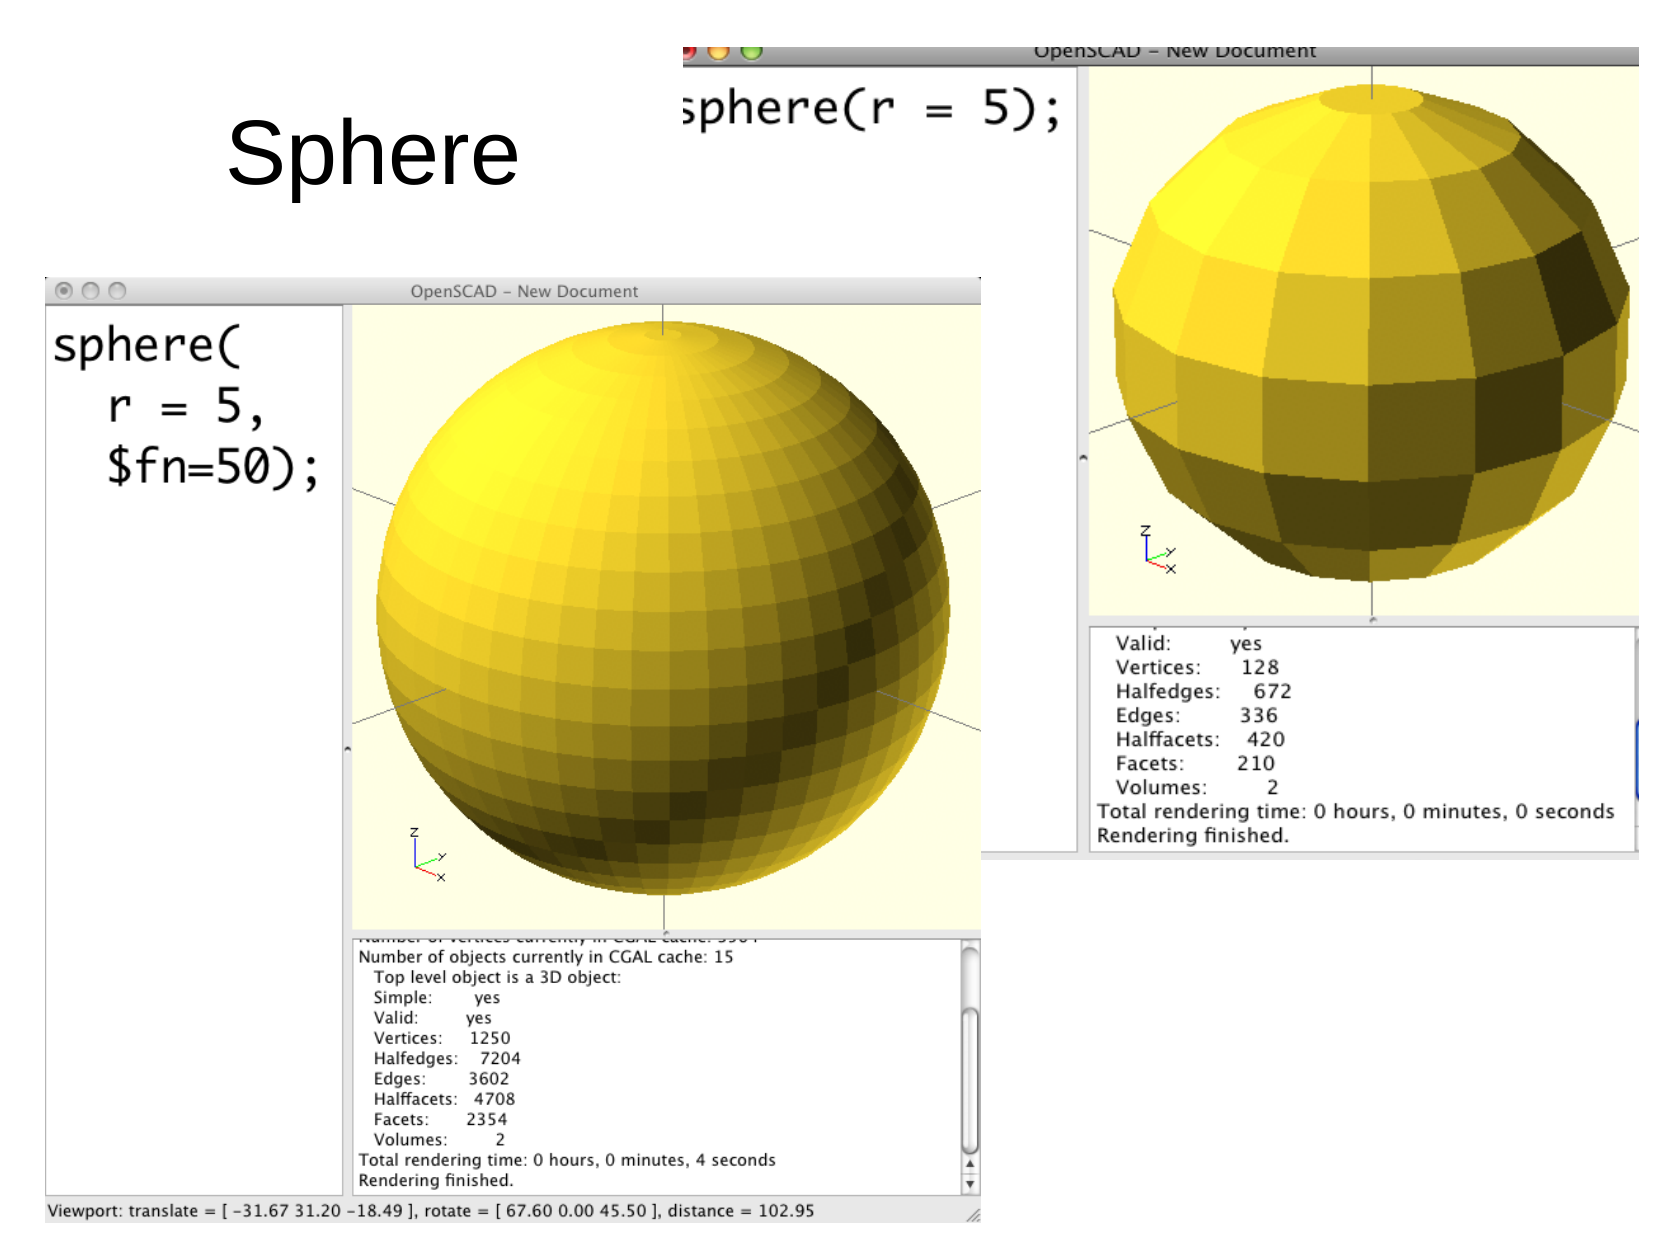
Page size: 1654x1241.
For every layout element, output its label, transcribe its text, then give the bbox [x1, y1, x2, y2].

picture [45, 47, 1639, 1223]
title Sphere [82, 56, 665, 250]
